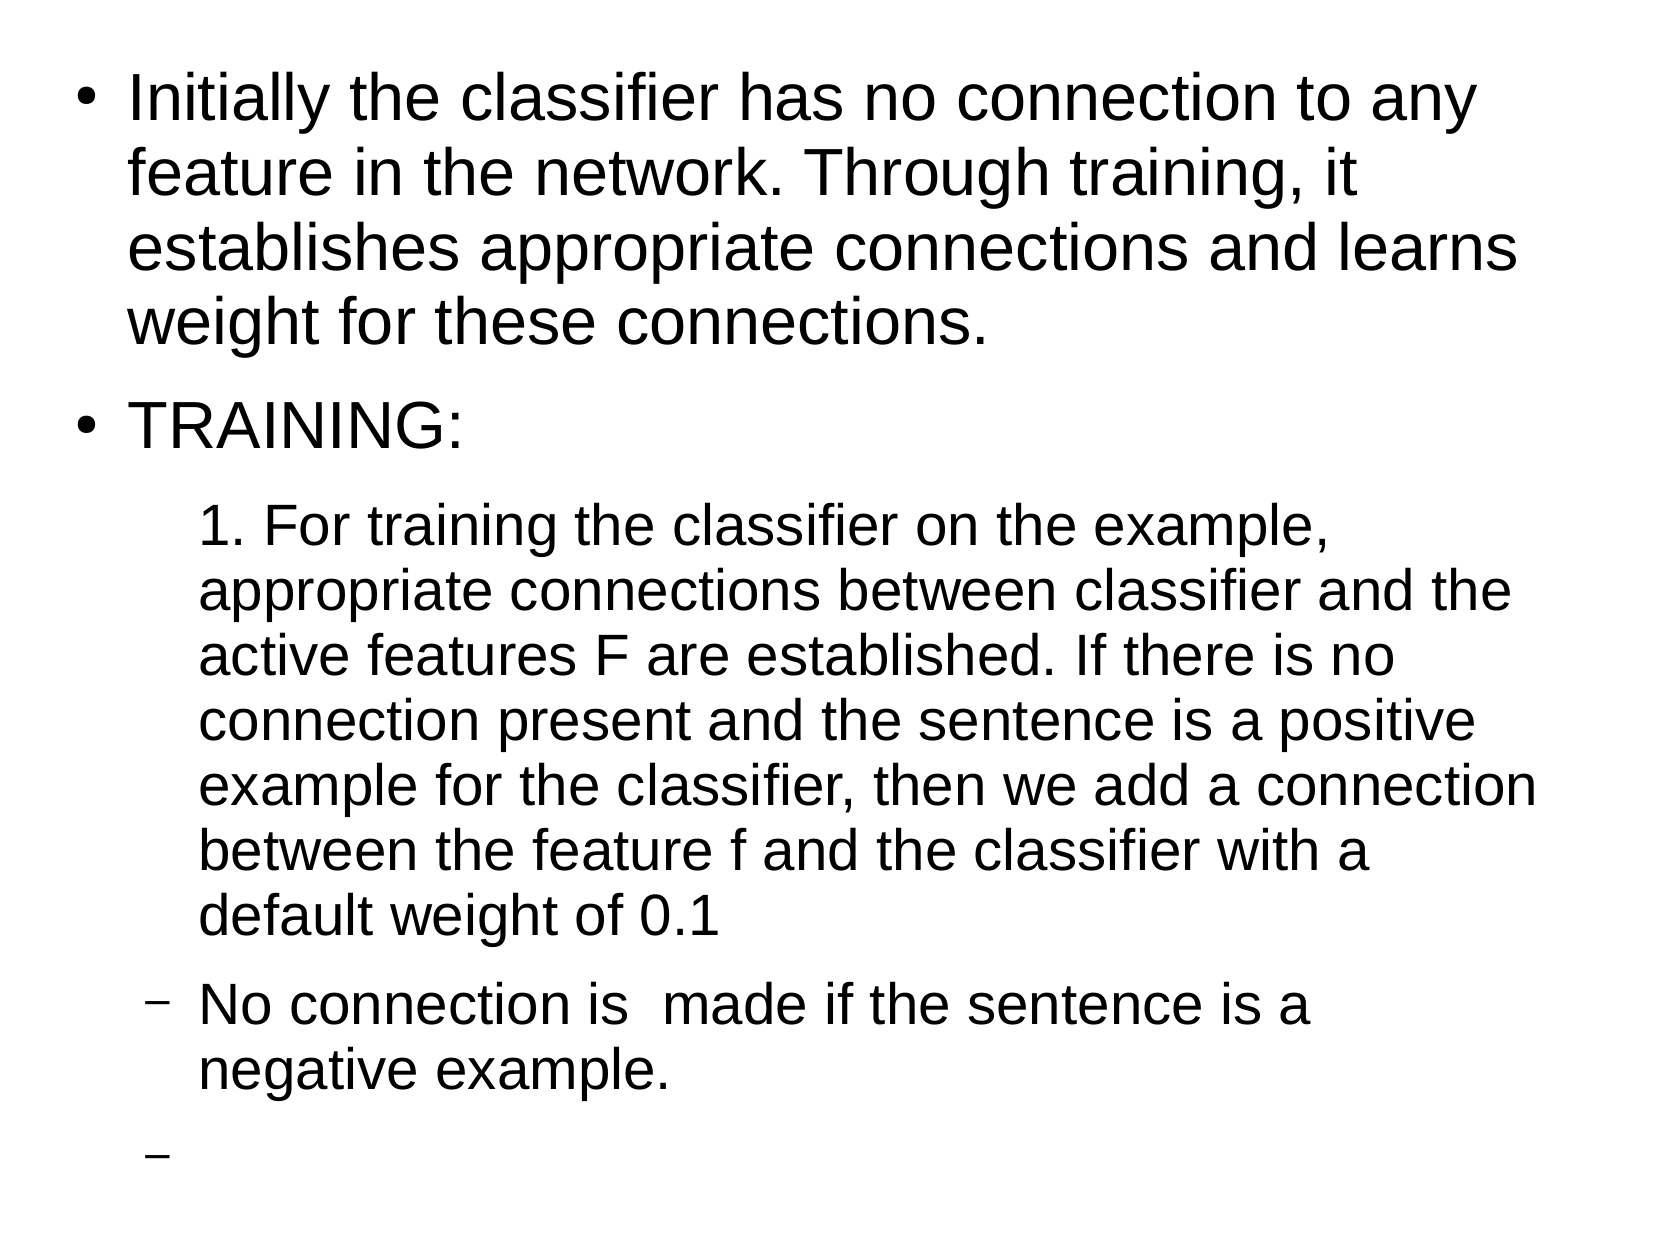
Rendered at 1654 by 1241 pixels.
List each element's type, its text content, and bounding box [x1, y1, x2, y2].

list Initially the classifier has no connection to any feature in the network. Through training, it establishes appropriate connections and learns weight for these connections. TRAINING: 1. For training the classifier on the example, appropriate connections between classifier and the active features F are established. If there is no connection present and the sentence is a positive example for the classifier, then we add a connection between the feature f and the classifier with a default weight of 0.1 No connection is made if the sentence is a negative example. [56, 60, 1546, 1186]
